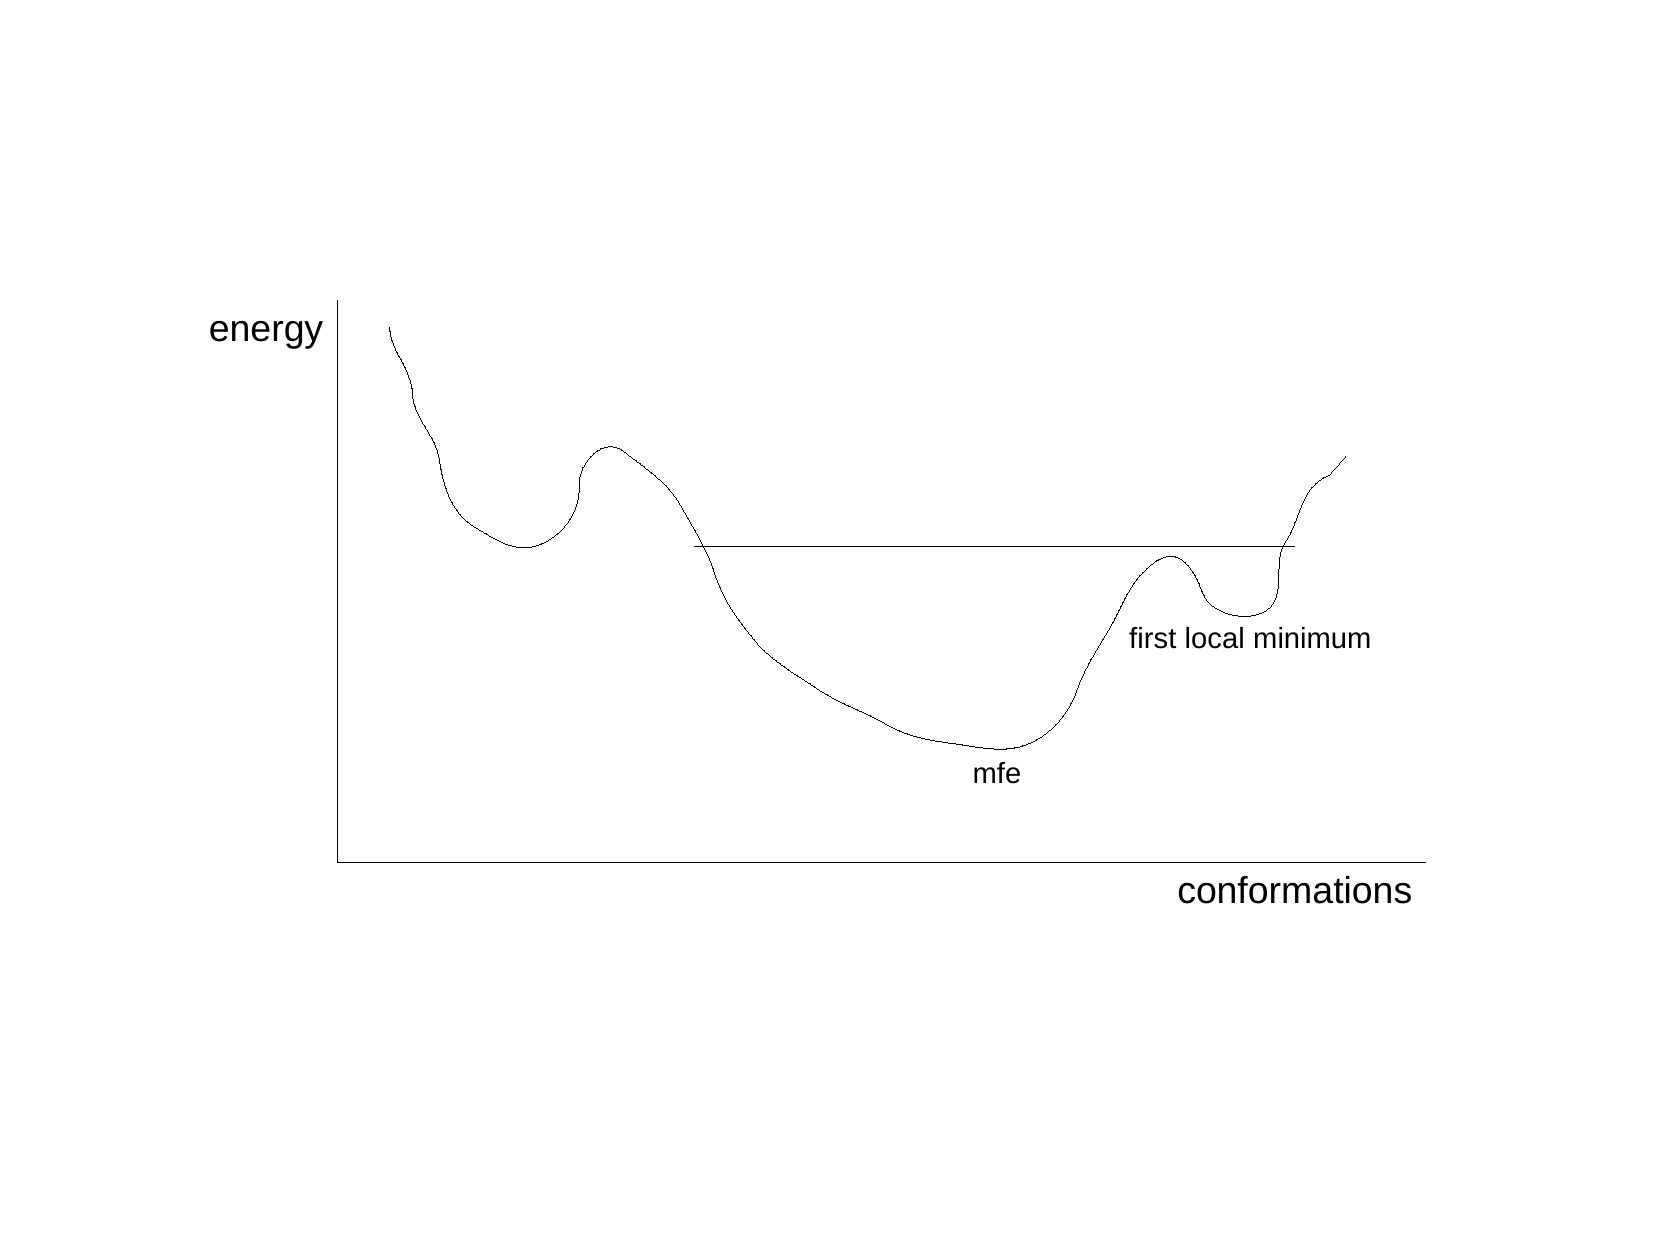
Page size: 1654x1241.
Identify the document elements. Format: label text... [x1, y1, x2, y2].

text_box conformations [1162, 862, 1428, 920]
text_box energy [194, 300, 338, 357]
text_box mfe [957, 750, 1051, 798]
text_box first local minimum [1114, 615, 1388, 663]
